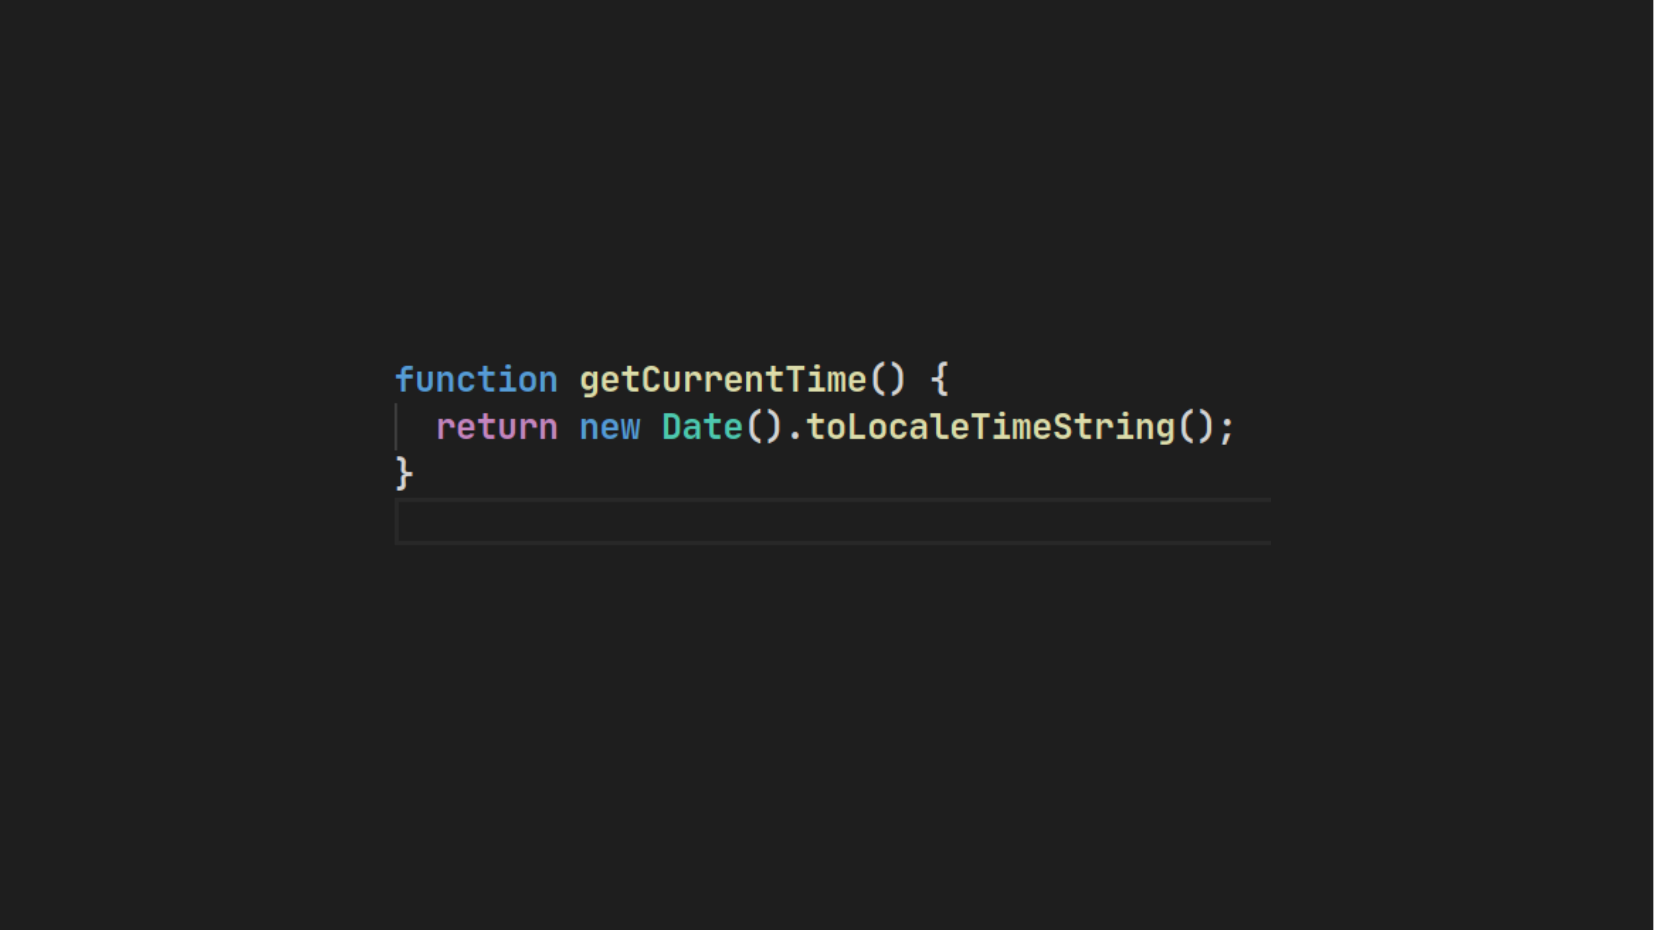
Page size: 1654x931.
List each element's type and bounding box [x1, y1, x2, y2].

picture [382, 356, 1271, 574]
